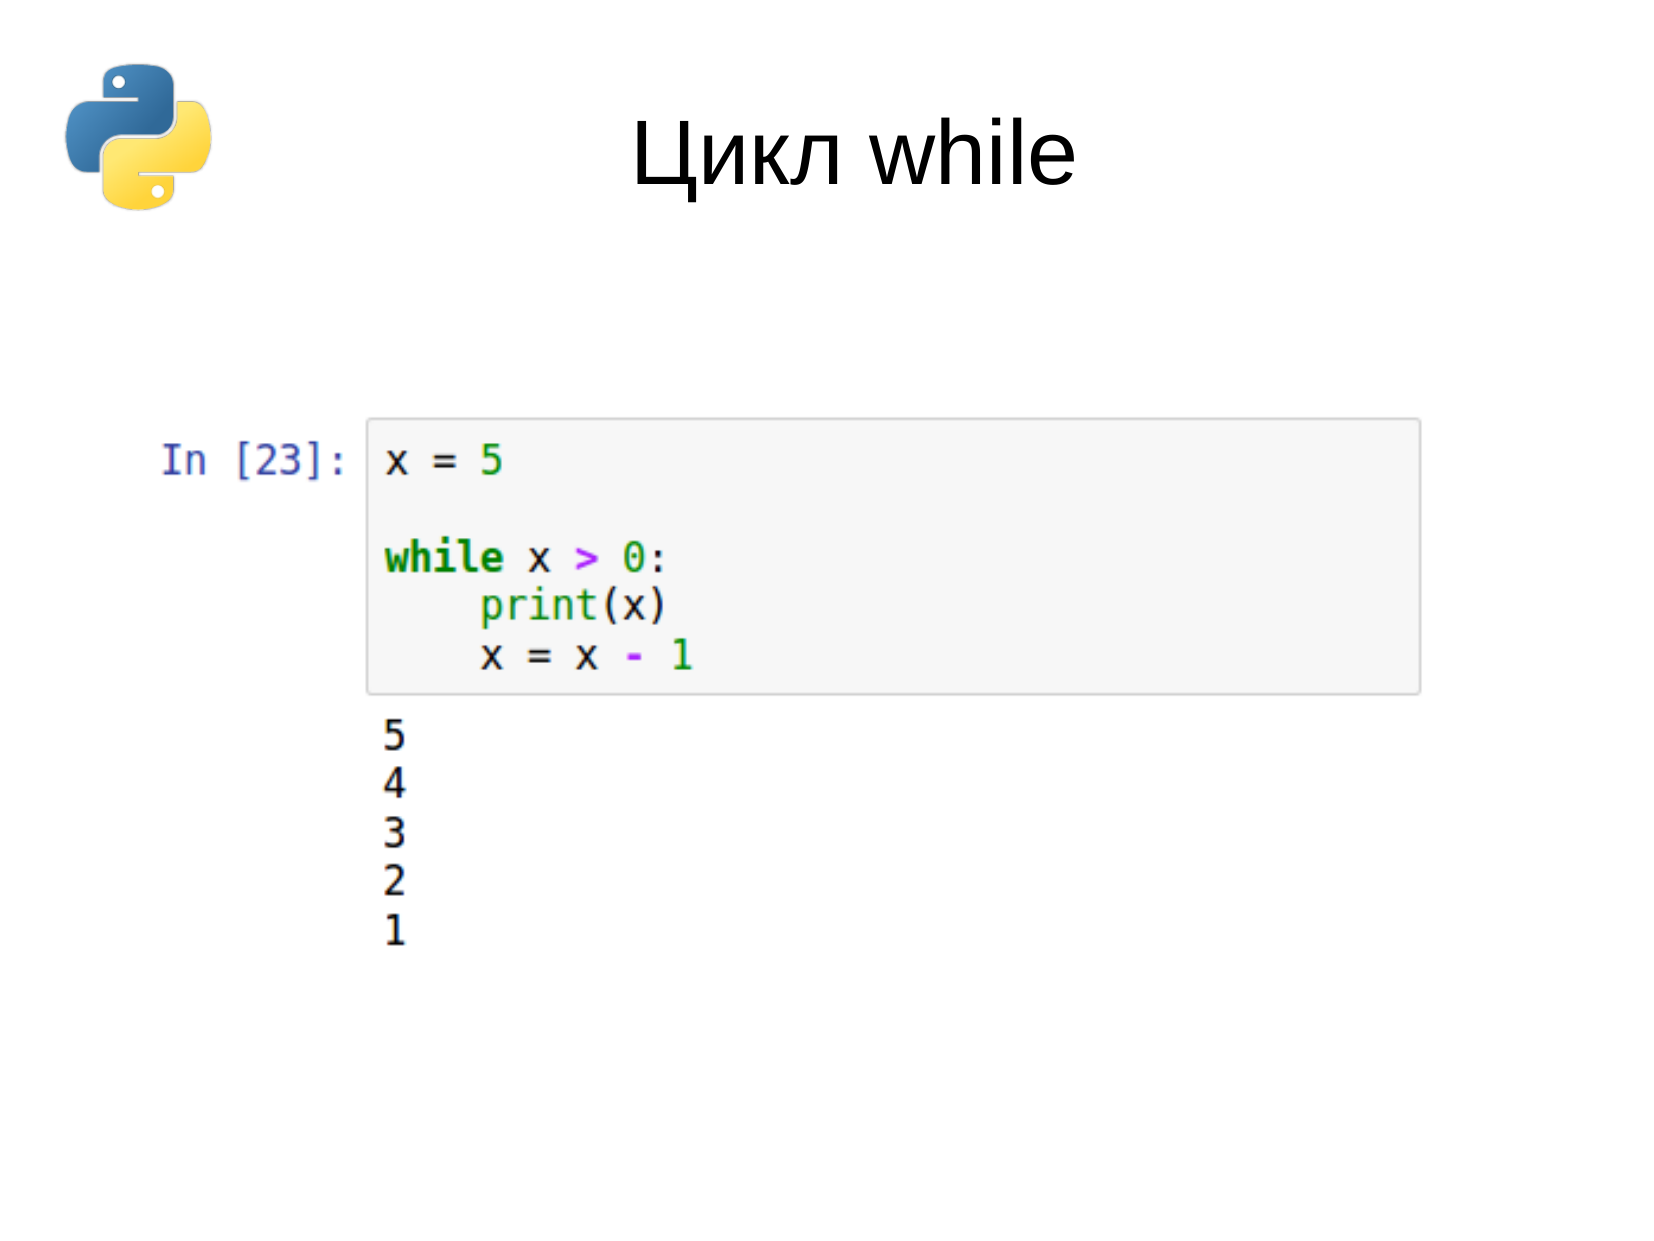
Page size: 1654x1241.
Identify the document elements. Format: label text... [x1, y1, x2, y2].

title Цикл while [270, 49, 1441, 257]
picture [33, 32, 244, 244]
picture [146, 404, 1441, 967]
